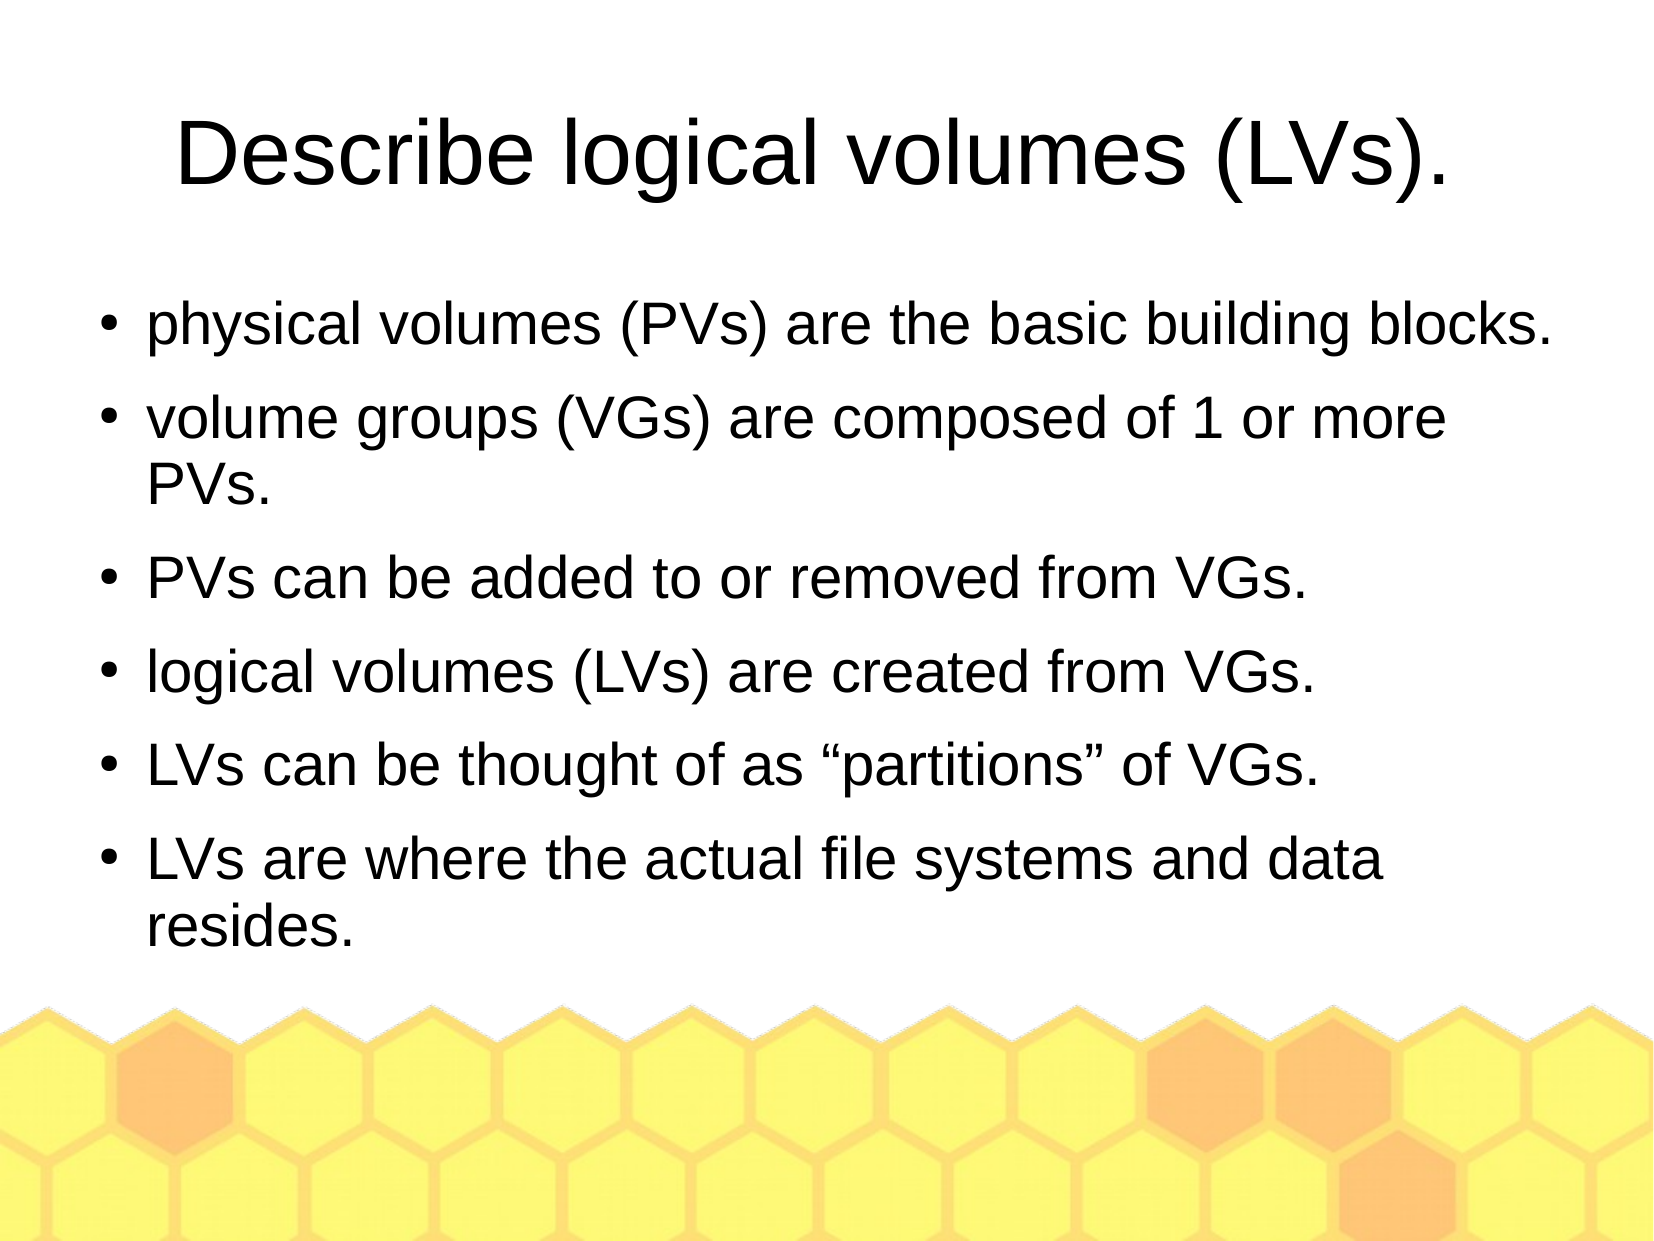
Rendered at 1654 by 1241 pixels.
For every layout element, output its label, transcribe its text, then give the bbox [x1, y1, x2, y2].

picture [0, 1001, 1654, 1241]
list physical volumes (PVs) are the basic building blocks. volume groups (VGs) are composed of 1 or more PVs. PVs can be added to or removed from VGs. logical volumes (LVs) are created from VGs. LVs can be thought of as “partitions” of VGs. LVs are where the actual file systems and data resides. [82, 290, 1571, 1010]
title Describe logical volumes (LVs). [82, 49, 1571, 257]
